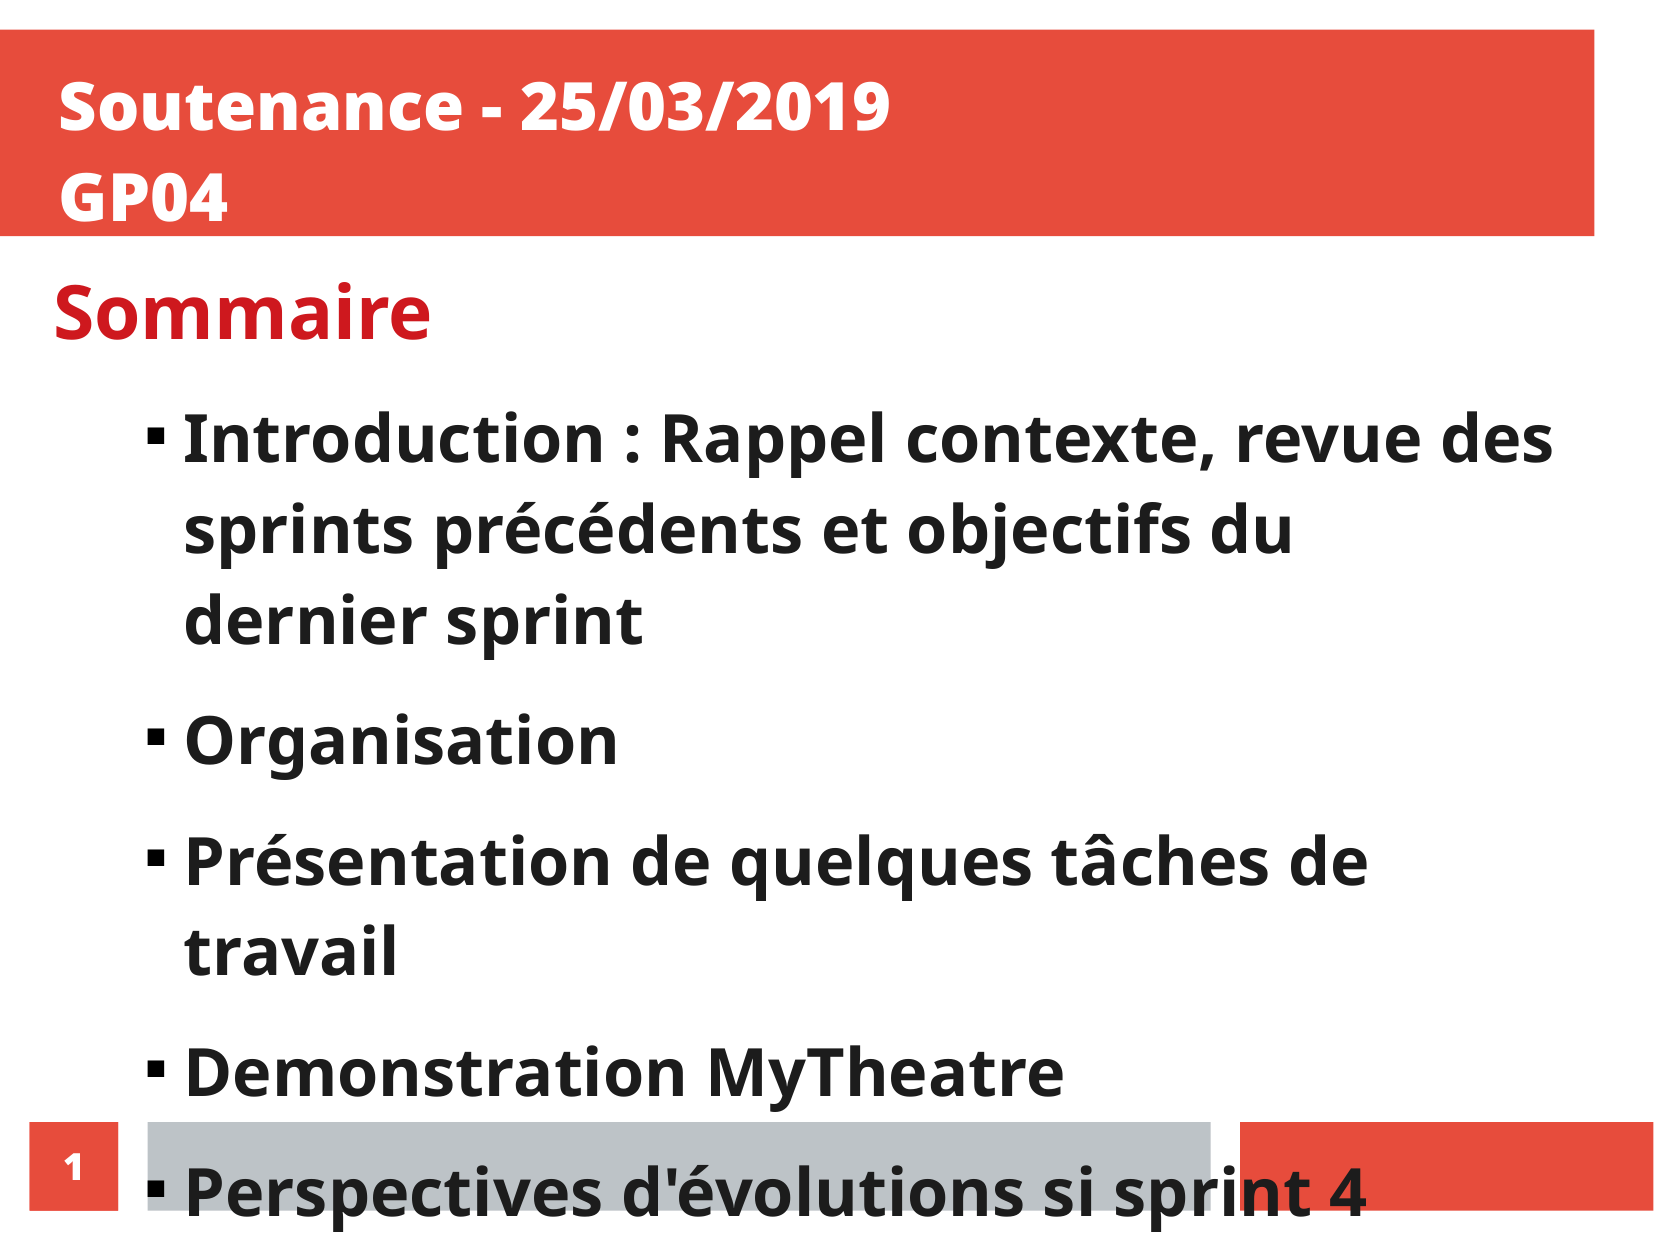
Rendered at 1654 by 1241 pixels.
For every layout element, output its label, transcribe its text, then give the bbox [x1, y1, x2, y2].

title Soutenance - 25/03/2019 GP04 [59, 59, 1595, 207]
subtitle Sommaire Introduction : Rappel contexte, revue des sprints précédents et objectifs du dernier sprint Organisation Présentation de quelques tâches de travail Demonstration MyTheatre Perspectives d'évolutions si sprint 4 [53, 259, 1560, 1028]
